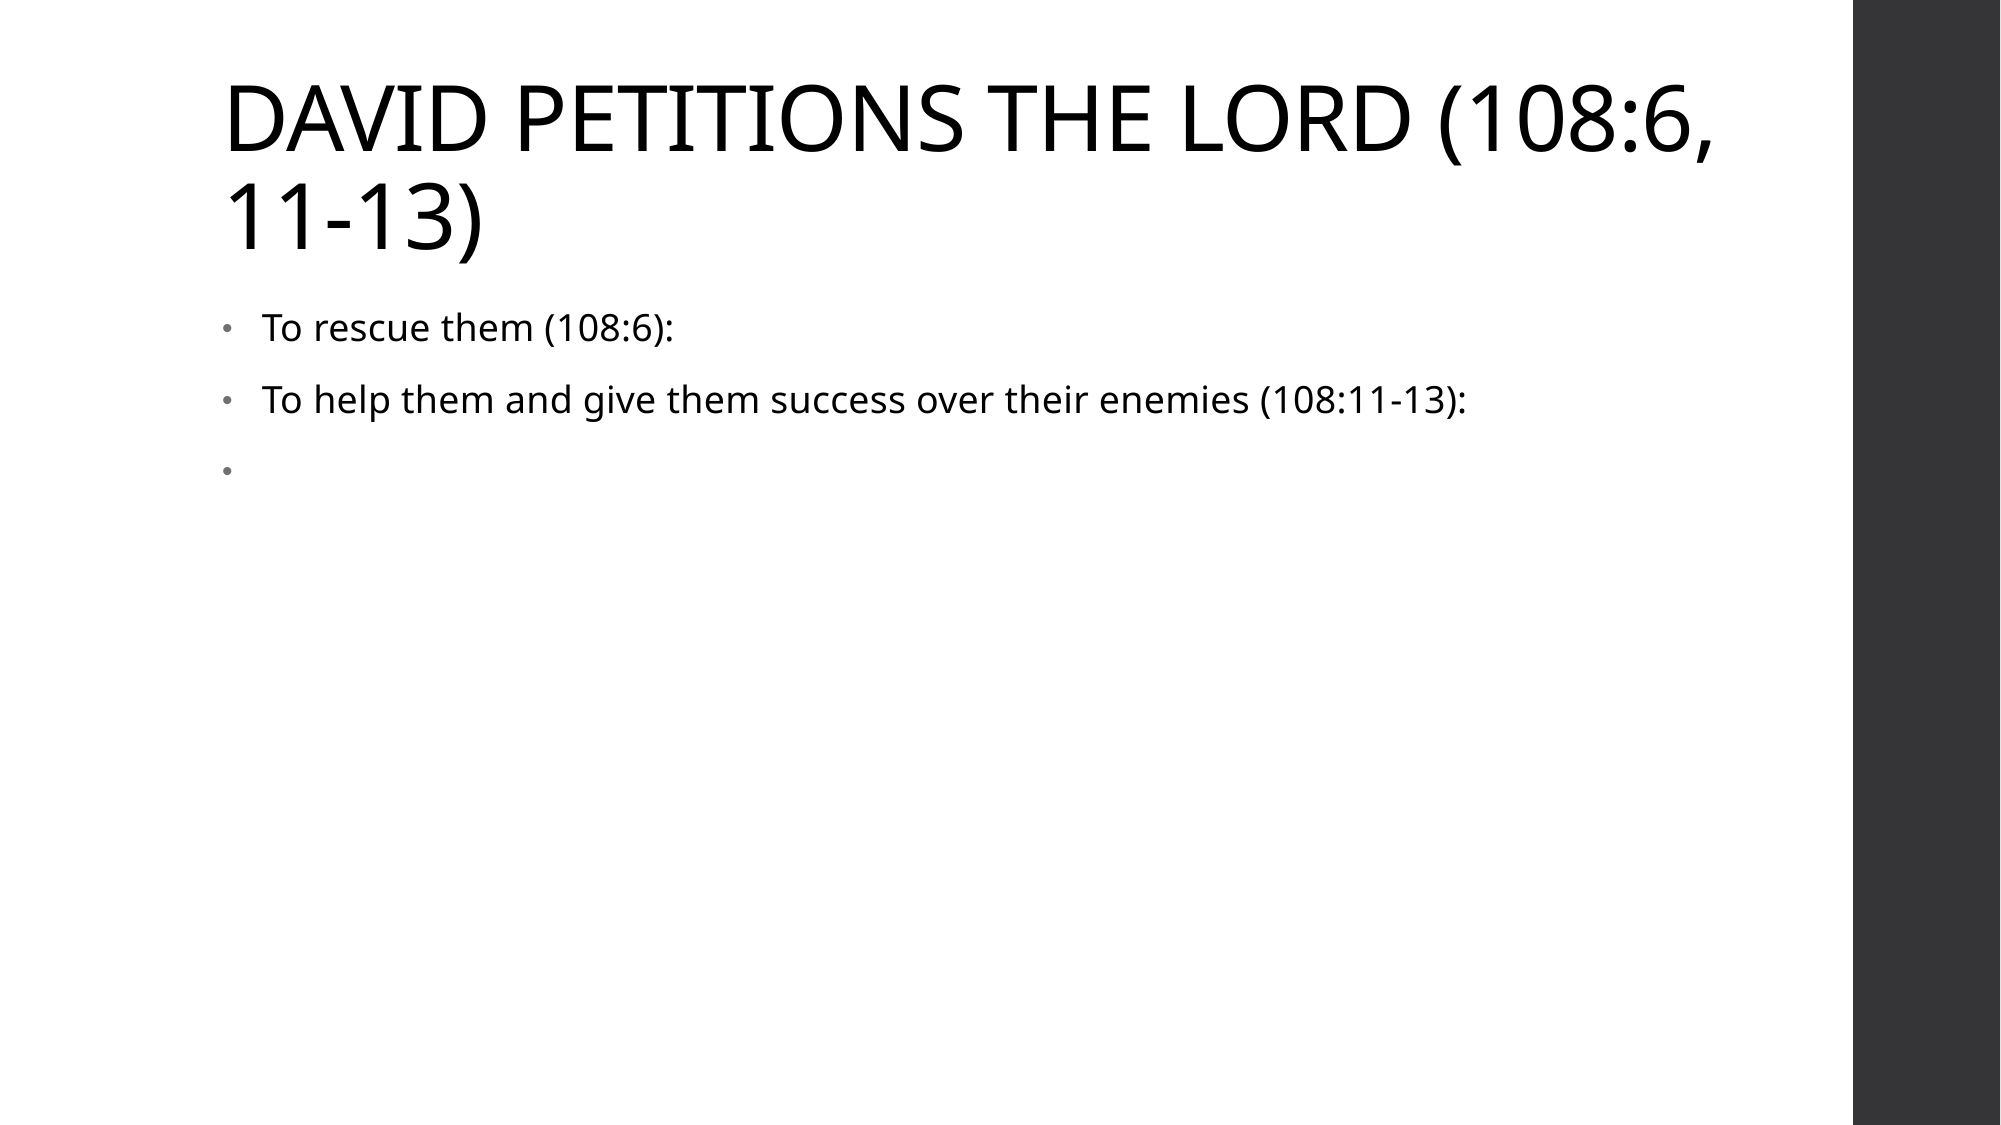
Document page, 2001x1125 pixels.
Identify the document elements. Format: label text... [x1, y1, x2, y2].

title DAVID PETITIONS THE LORD (108:6, 11-13) [206, 60, 1797, 278]
list To rescue them (108:6): To help them and give them success over their enemies (108:11-13): [206, 299, 1617, 1014]
